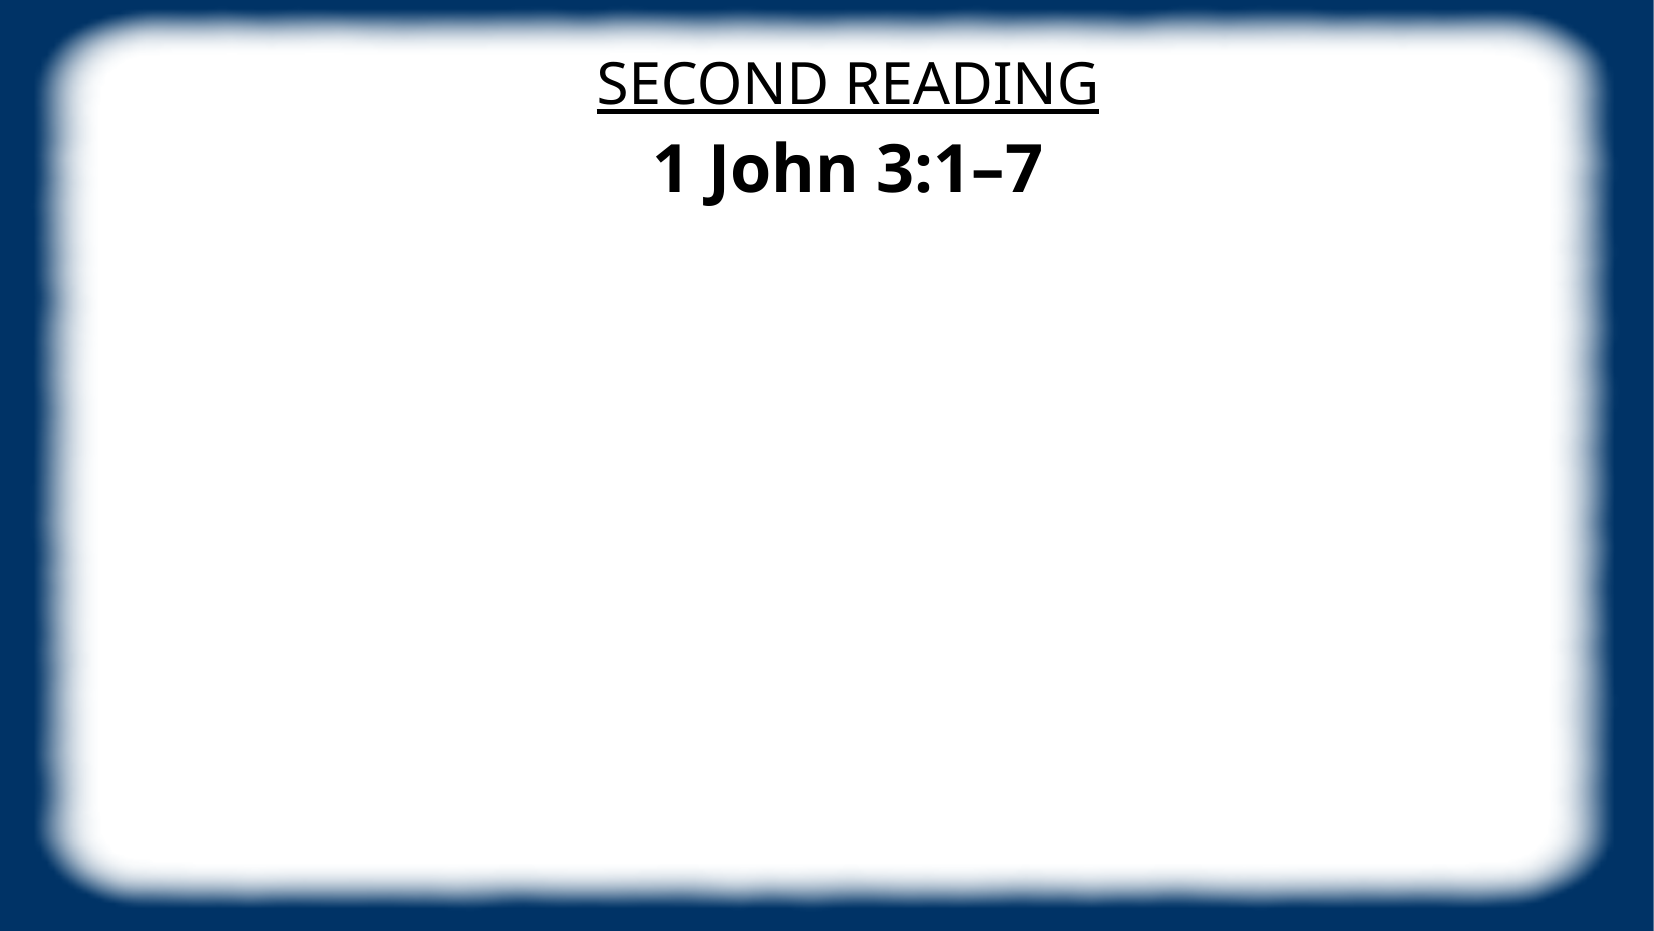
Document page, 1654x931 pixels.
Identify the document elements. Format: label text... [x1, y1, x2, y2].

picture [0, 0, 1654, 931]
text_box SECOND READING 1 John 3:1–7 [167, 35, 1529, 216]
